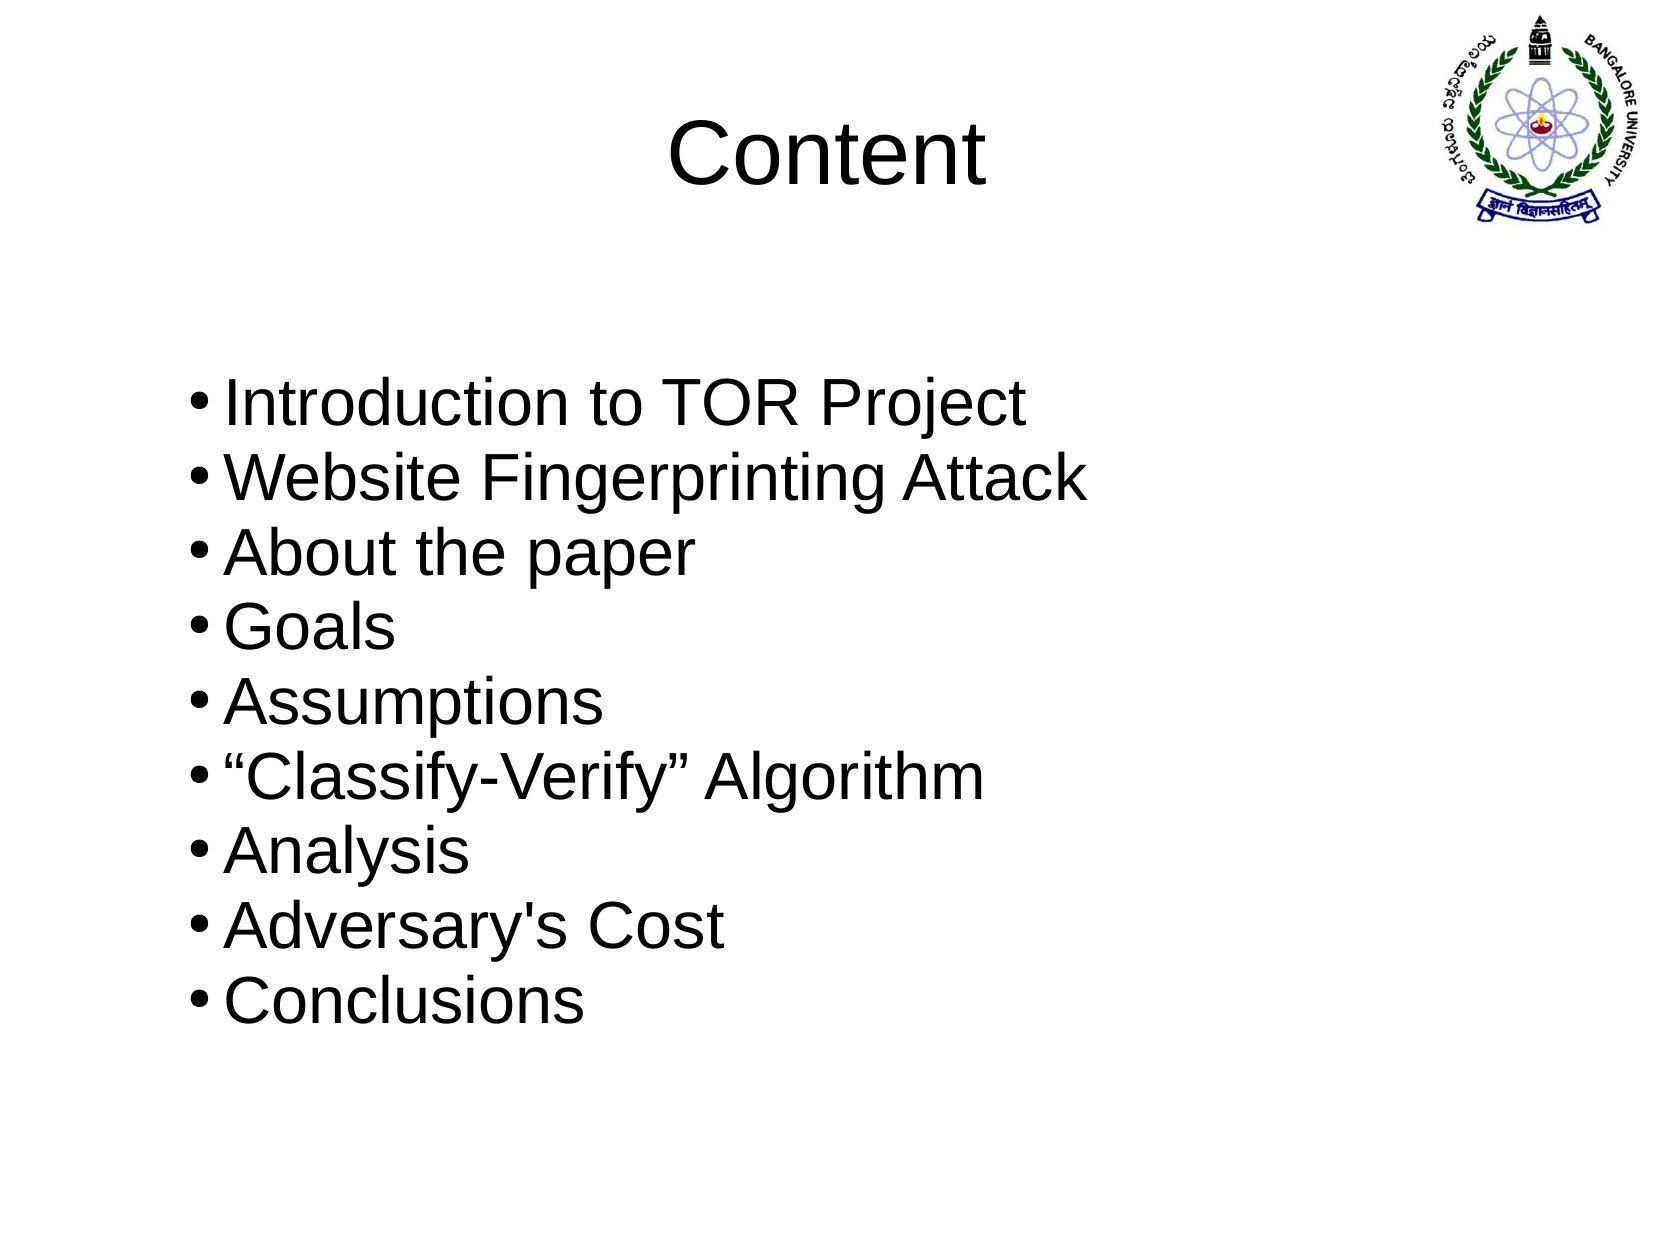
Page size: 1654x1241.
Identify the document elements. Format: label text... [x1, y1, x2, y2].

subtitle Introduction to TOR Project Website Fingerprinting Attack About the paper Goals Assumptions “Classify-Verify” Algorithm Analysis Adversary's Cost Conclusions [82, 290, 1571, 1113]
title Content [82, 49, 1571, 257]
picture [1425, 5, 1654, 231]
